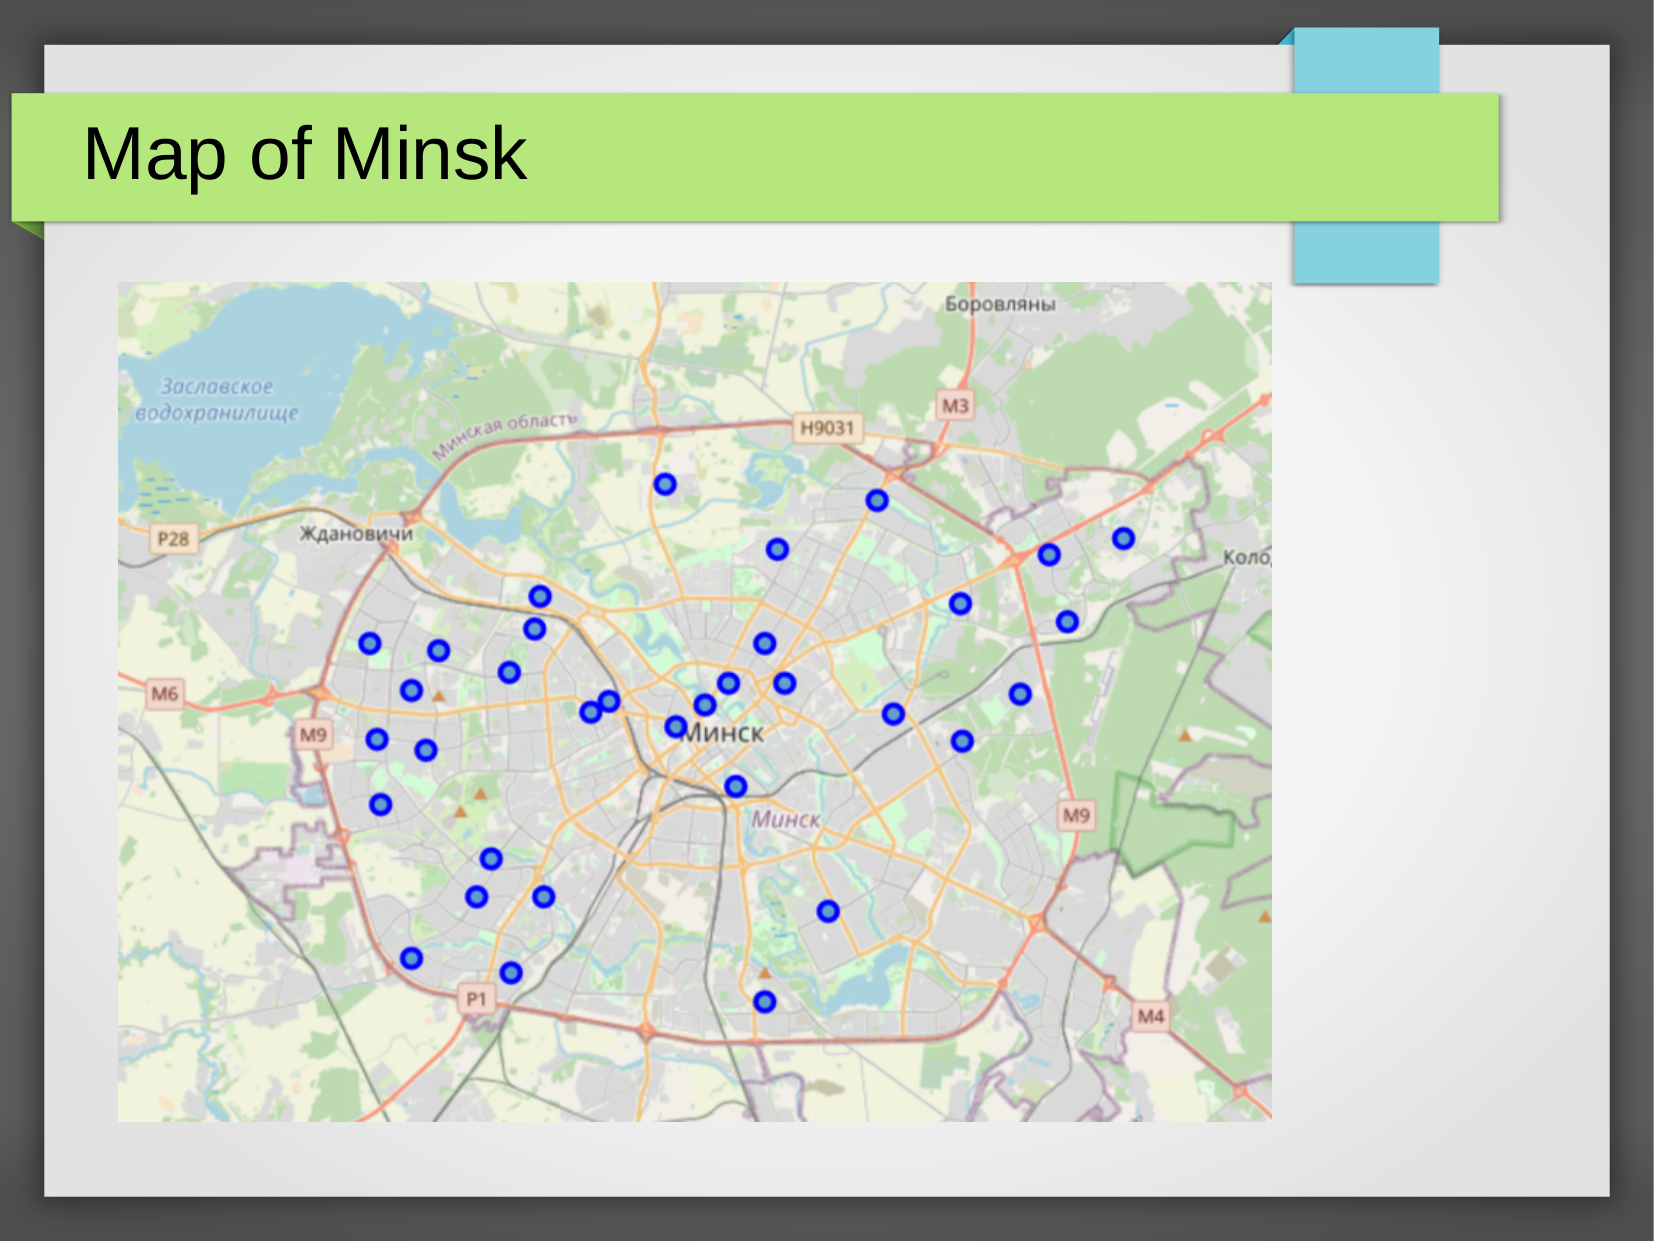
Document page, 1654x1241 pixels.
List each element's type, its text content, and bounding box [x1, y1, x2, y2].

picture [0, 0, 1654, 1241]
title Map of Minsk [82, 94, 1264, 213]
